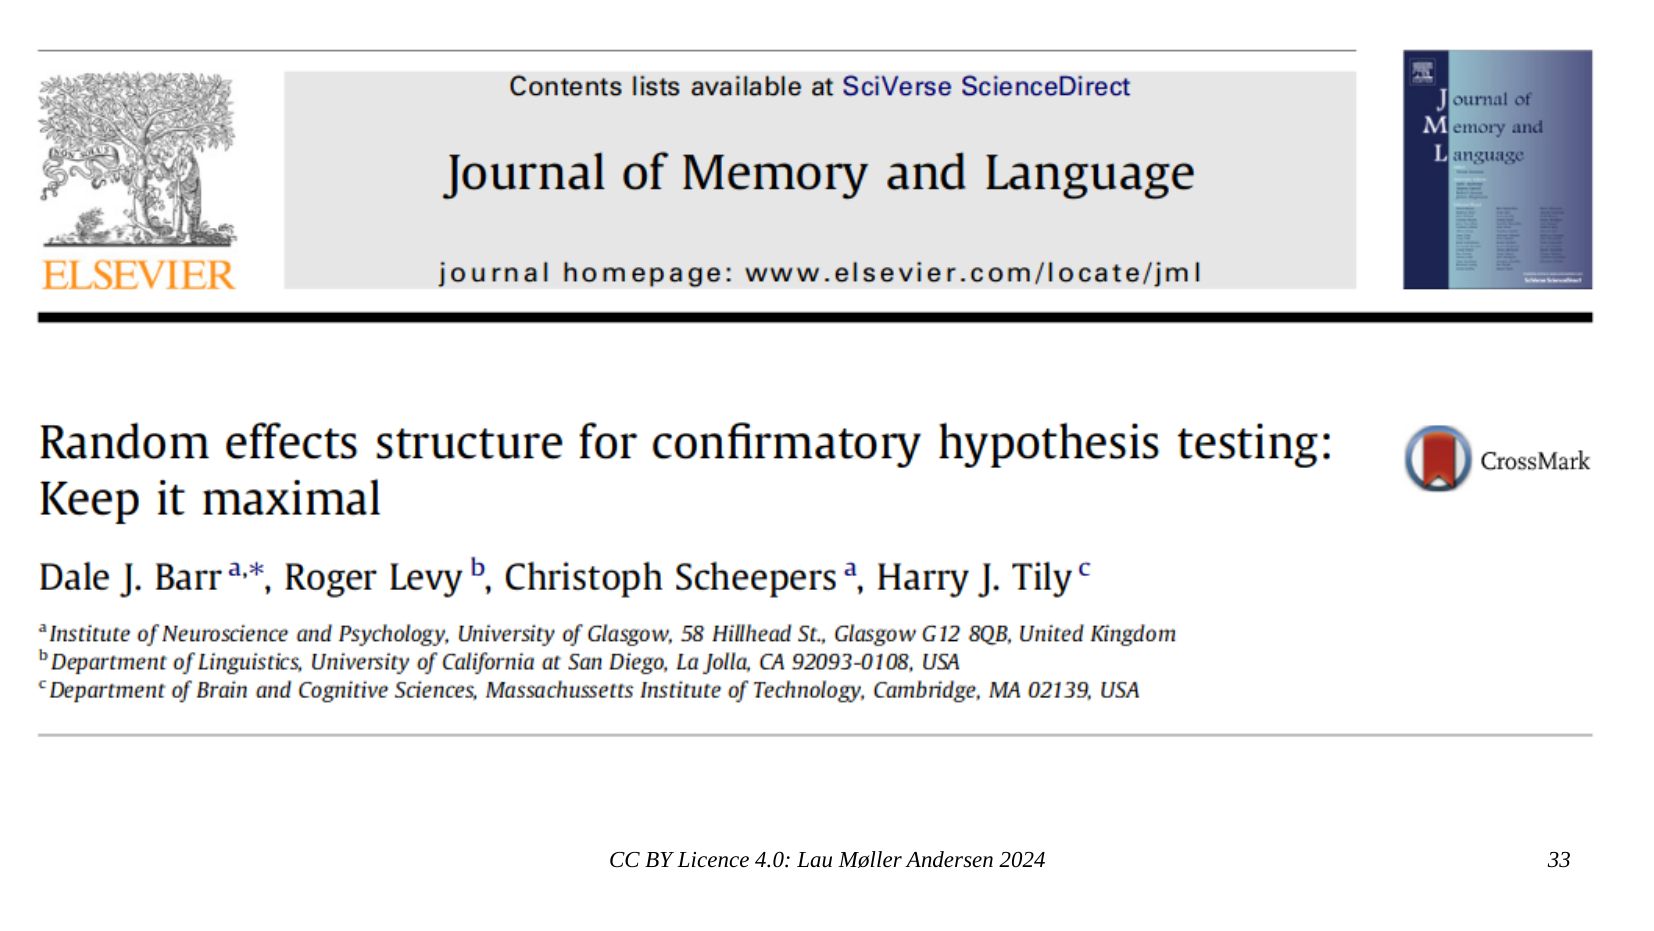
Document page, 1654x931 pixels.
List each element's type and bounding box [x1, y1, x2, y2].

picture [17, 47, 1630, 748]
